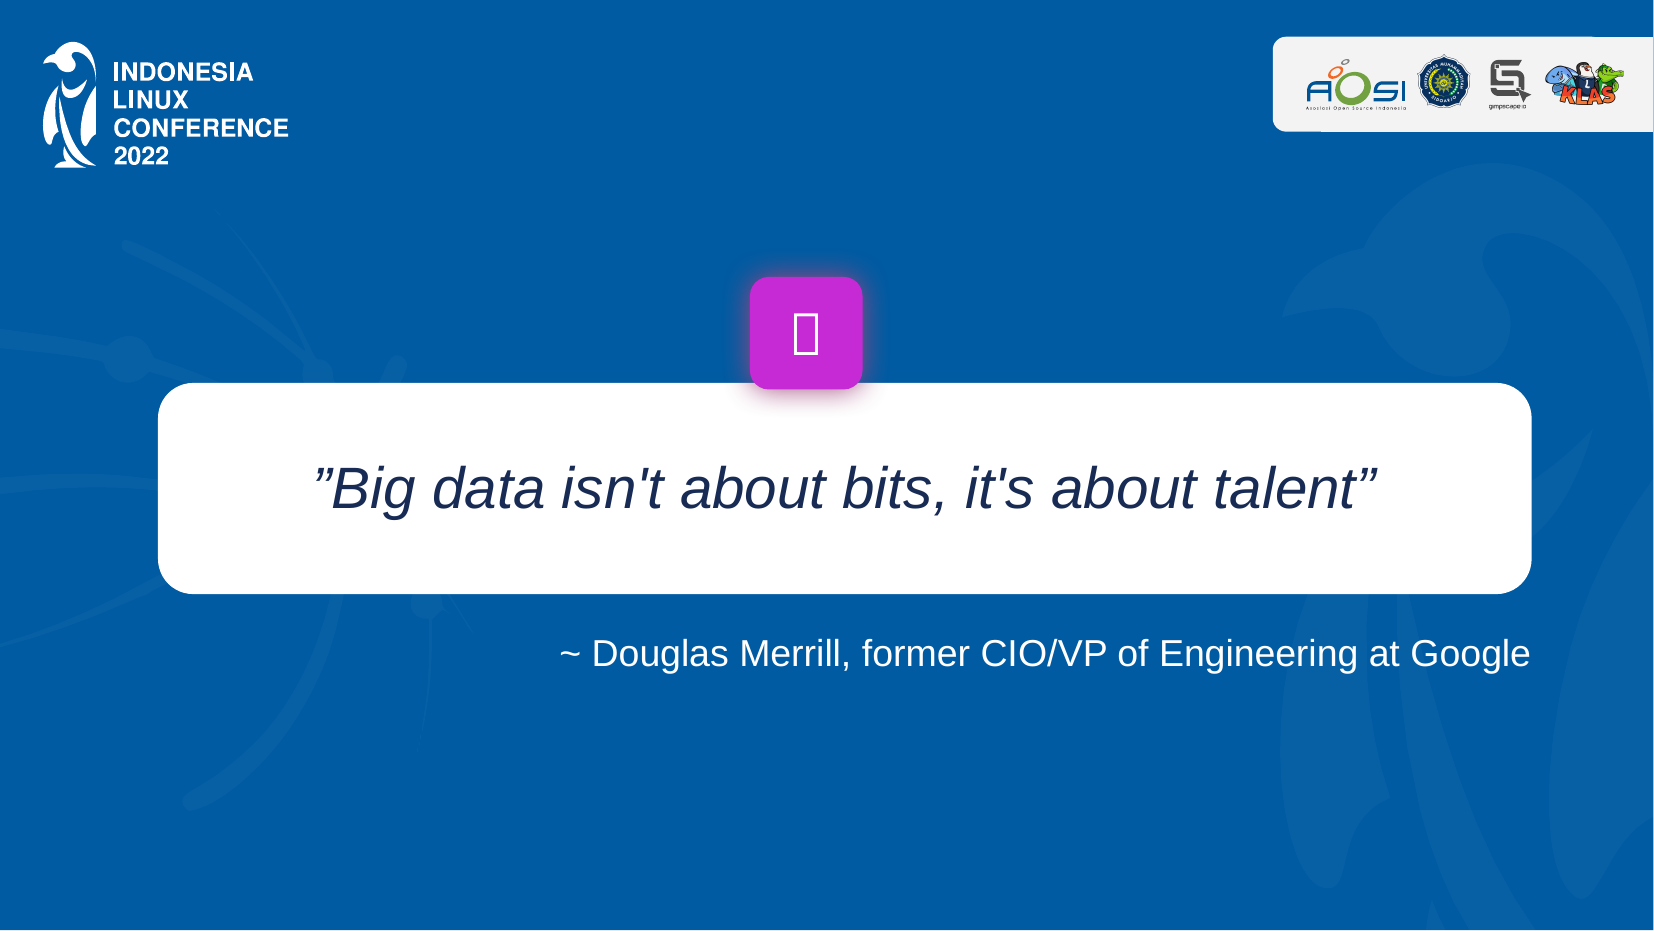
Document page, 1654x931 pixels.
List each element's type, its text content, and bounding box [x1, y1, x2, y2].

text_box 📜 [749, 276, 863, 390]
picture [1545, 62, 1624, 105]
picture [1417, 54, 1471, 108]
text_box ”Big data isn't about bits, it's about talent” [157, 382, 1532, 595]
subtitle ~ Douglas Merrill, former CIO/VP of Engineering at Google [406, 581, 1532, 725]
